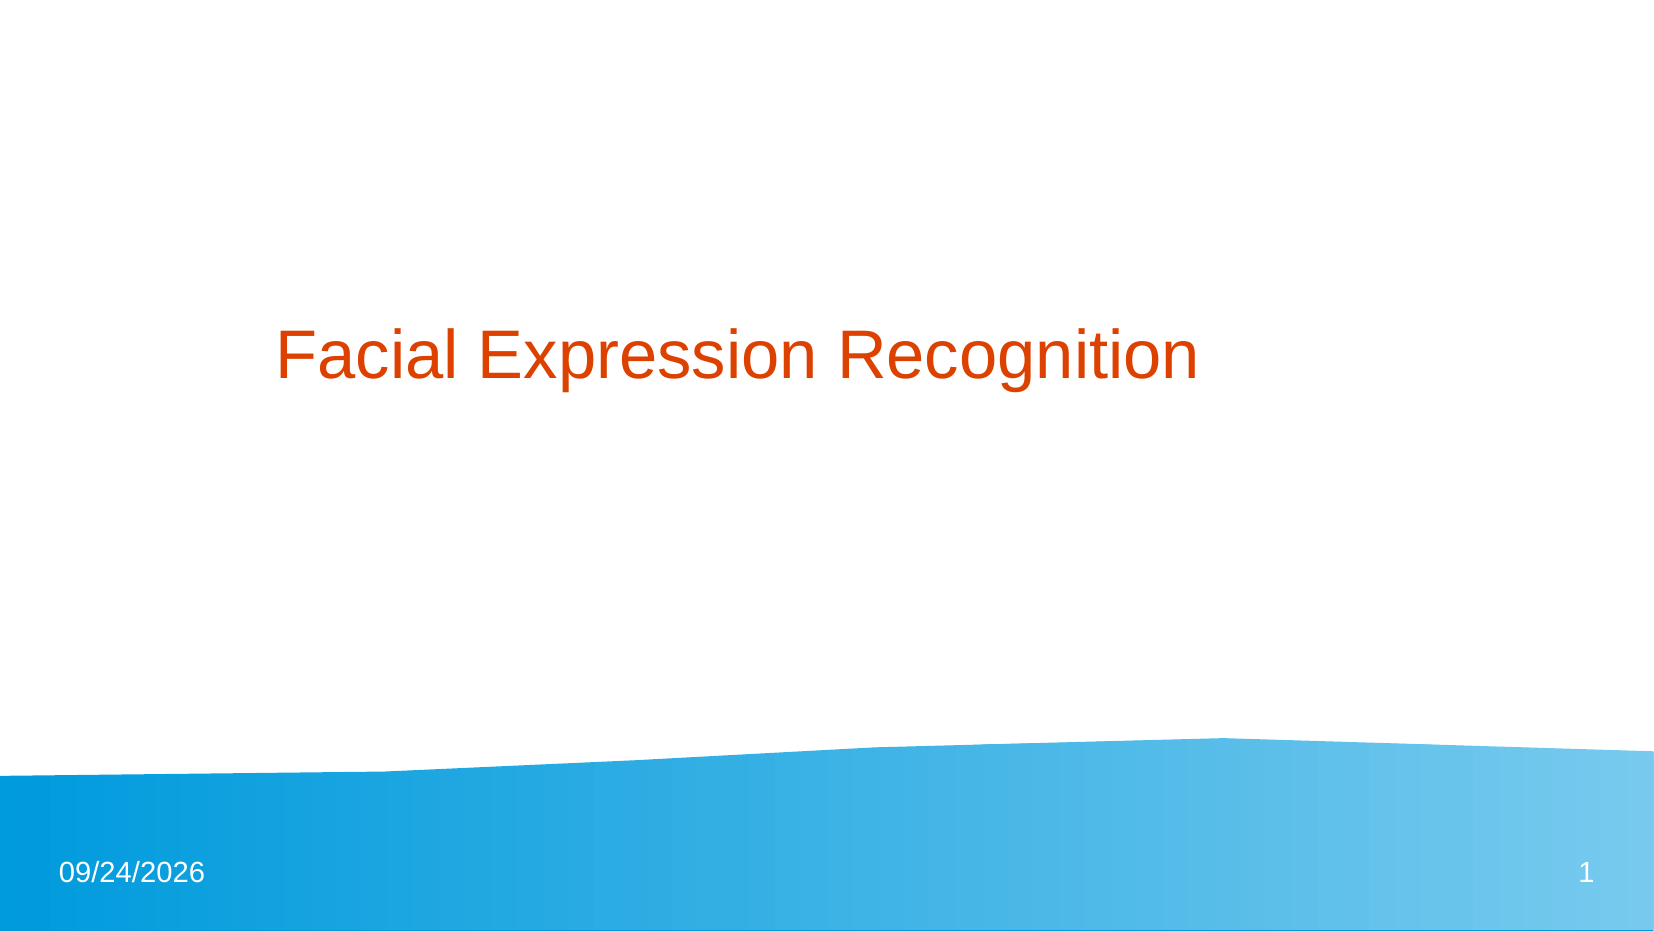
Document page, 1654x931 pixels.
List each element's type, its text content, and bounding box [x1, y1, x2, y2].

title Facial Expression Recognition [0, 265, 1477, 443]
